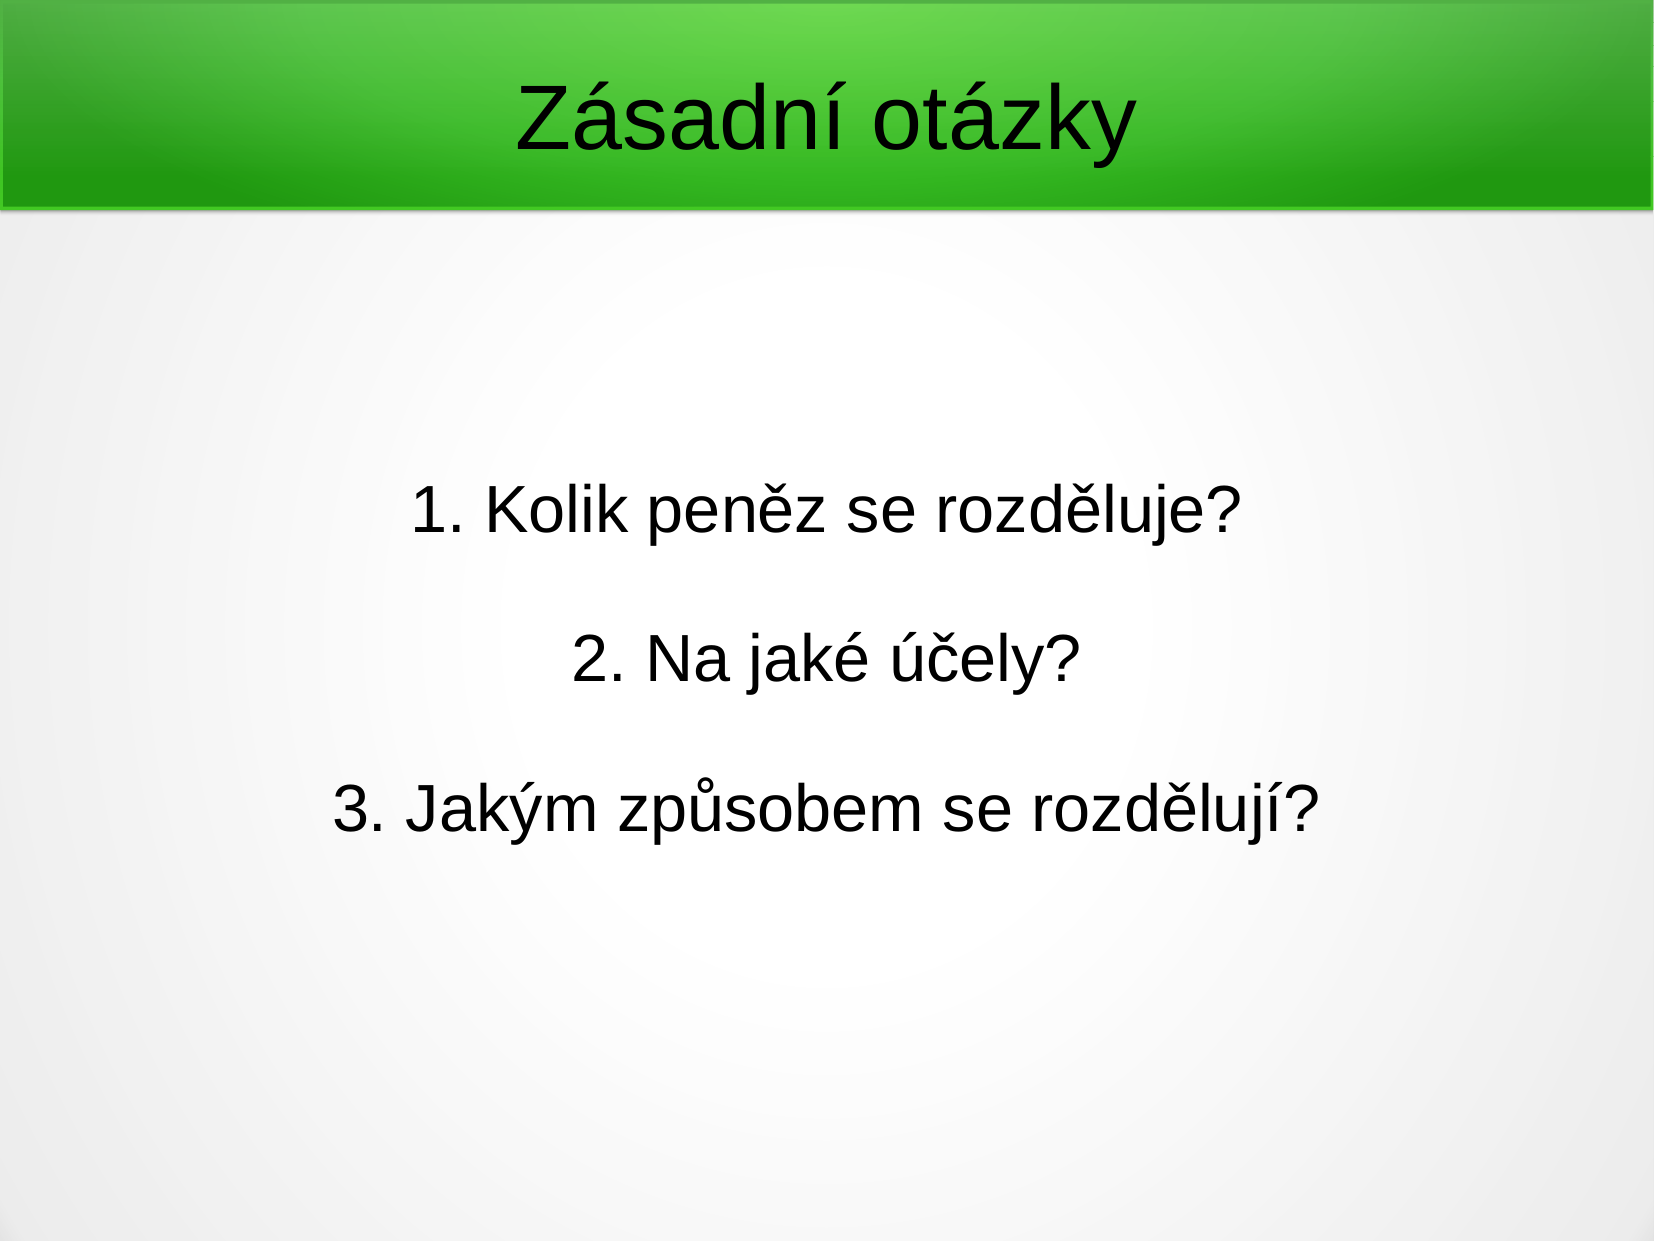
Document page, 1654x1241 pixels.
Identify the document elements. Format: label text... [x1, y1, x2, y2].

subtitle 1. Kolik peněz se rozděluje? 2. Na jaké účely? 3. Jakým způsobem se rozdělují? [82, 299, 1571, 1019]
title Zásadní otázky [82, 47, 1571, 189]
